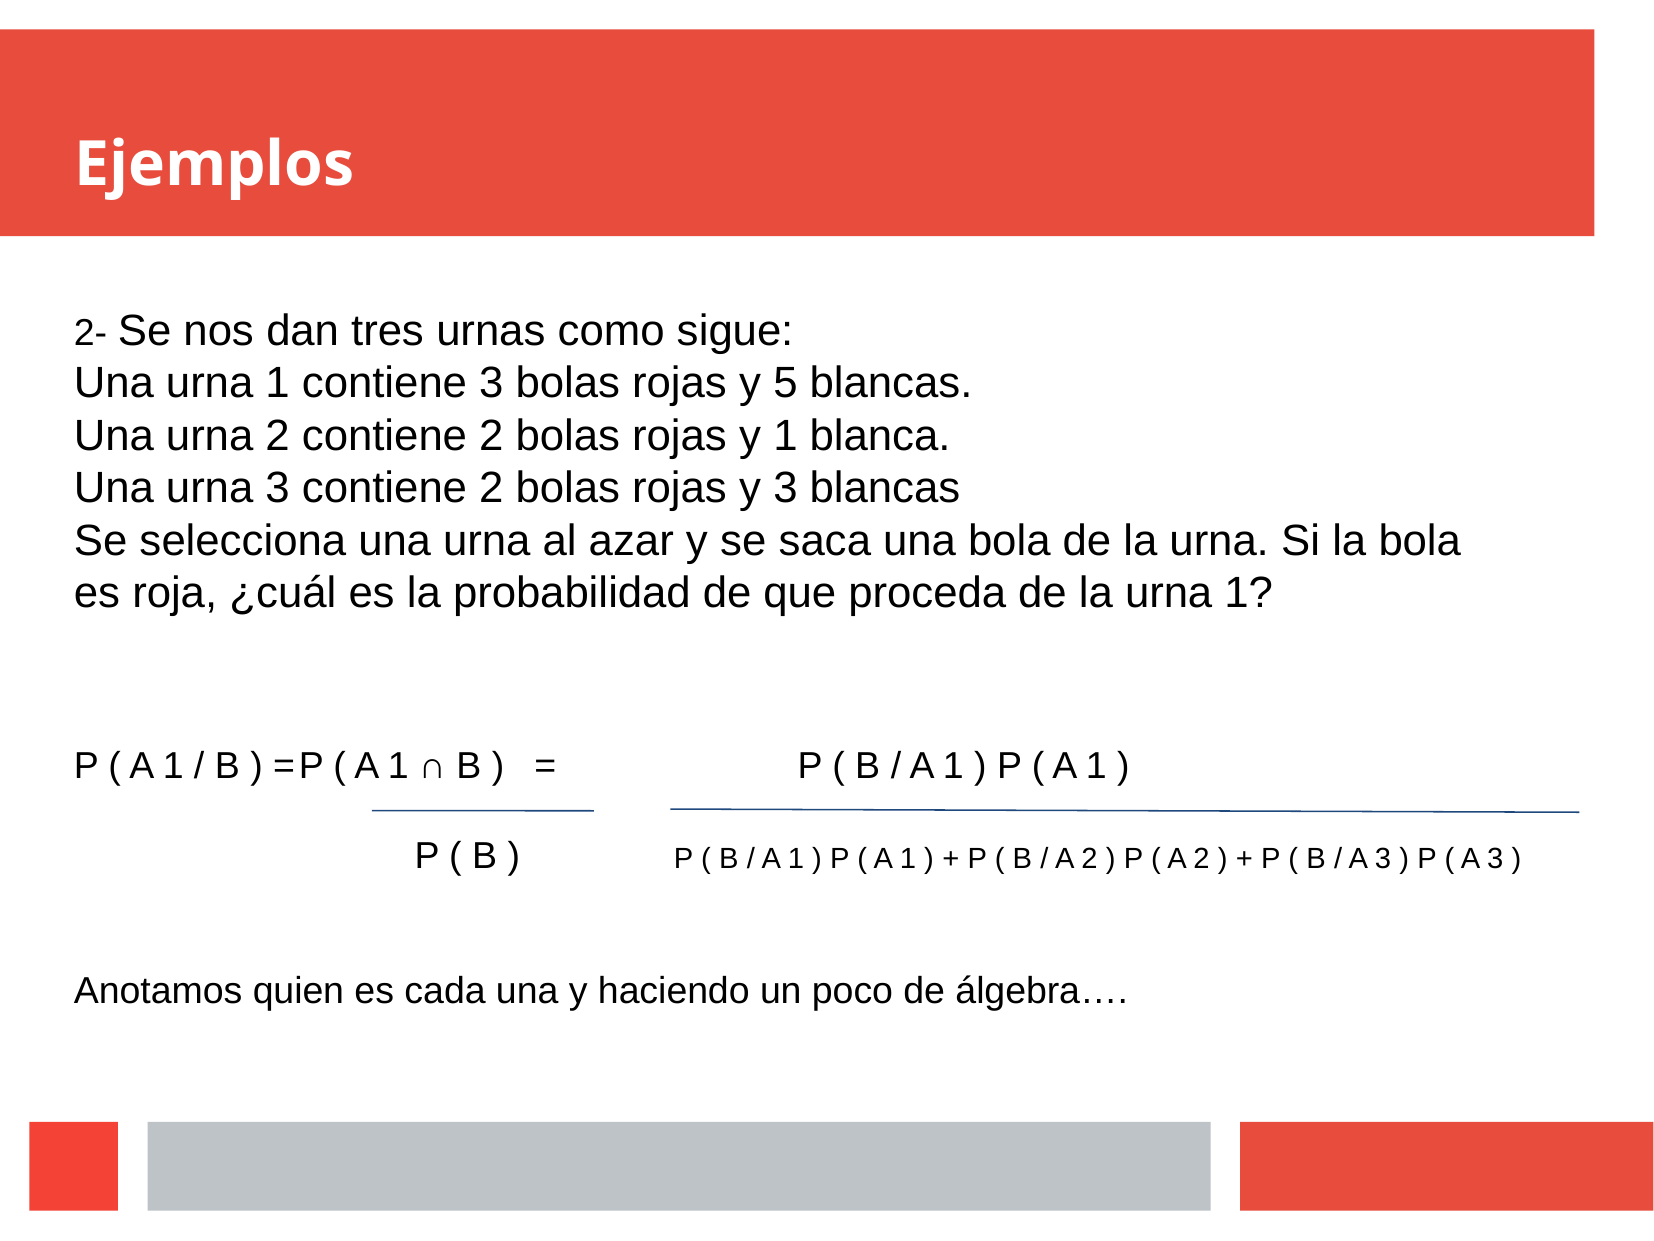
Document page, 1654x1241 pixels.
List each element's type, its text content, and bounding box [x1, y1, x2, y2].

title Ejemplos [59, 65, 1595, 214]
list 2- Se nos dan tres urnas como sigue: Una urna 1 contiene 3 bolas rojas y 5 blancas. Una urna 2 contiene 2 bolas rojas y 1 blanca. Una urna 3 contiene 2 bolas rojas y 3 blancas Se selecciona una urna al azar y se saca una bola de la urna. Si la bola es roja, ¿cuál es la probabilidad de que proceda de la urna 1? [59, 286, 1534, 653]
list P ( A 1 / B ) = P ( A 1 ∩ B ) = P ( B / A 1 ) P ( A 1 ) P ( B ) P ( B / A 1 ) P ( A 1 ) + P ( B / A 2 ) P ( A 2 ) + P ( B / A 3 ) P ( A 3 ) Anotamos quien es cada una y haciendo un poco de álgebra…. [59, 725, 1565, 1092]
